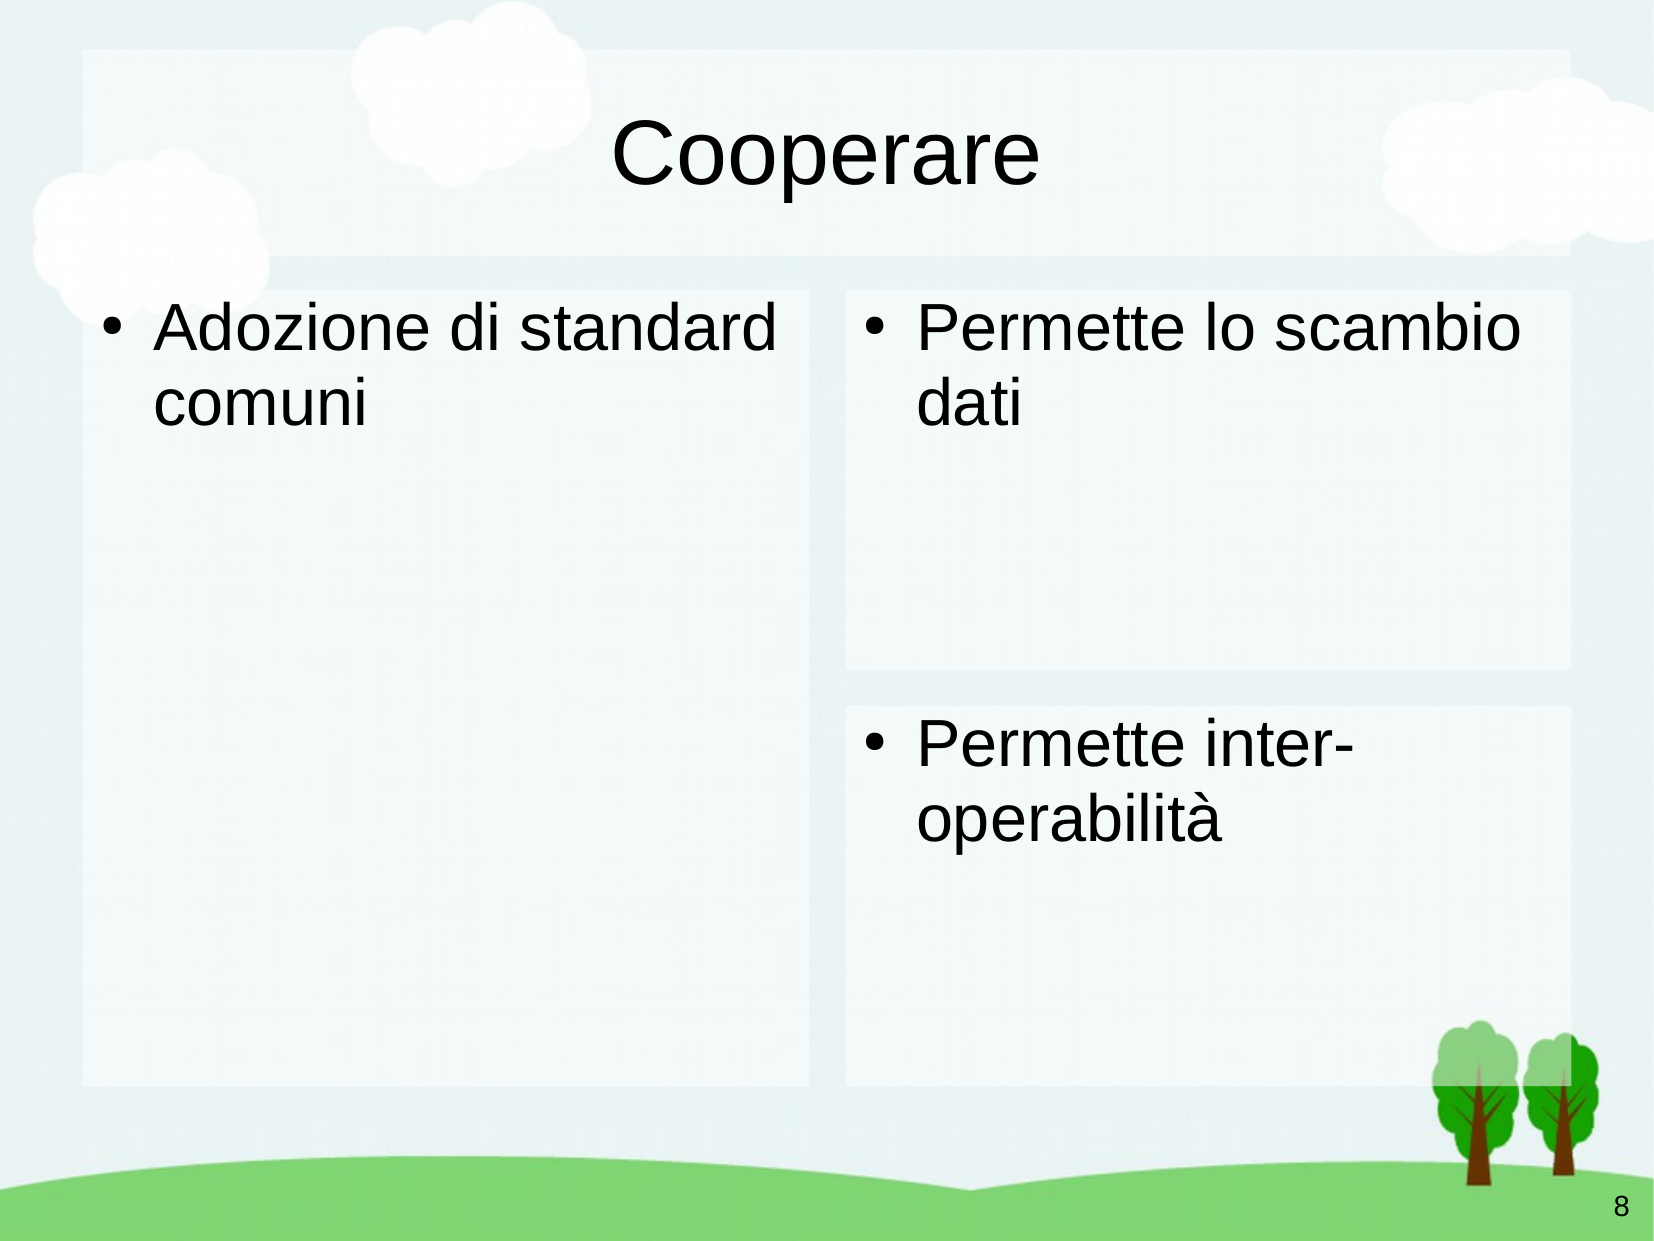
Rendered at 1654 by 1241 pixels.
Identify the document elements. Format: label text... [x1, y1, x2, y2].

list Permette lo scambio dati [845, 290, 1572, 671]
picture [0, 0, 1654, 1241]
list Permette inter-operabilità [845, 706, 1572, 1087]
title Cooperare [82, 49, 1571, 257]
list Adozione di standard comuni [82, 290, 809, 1087]
